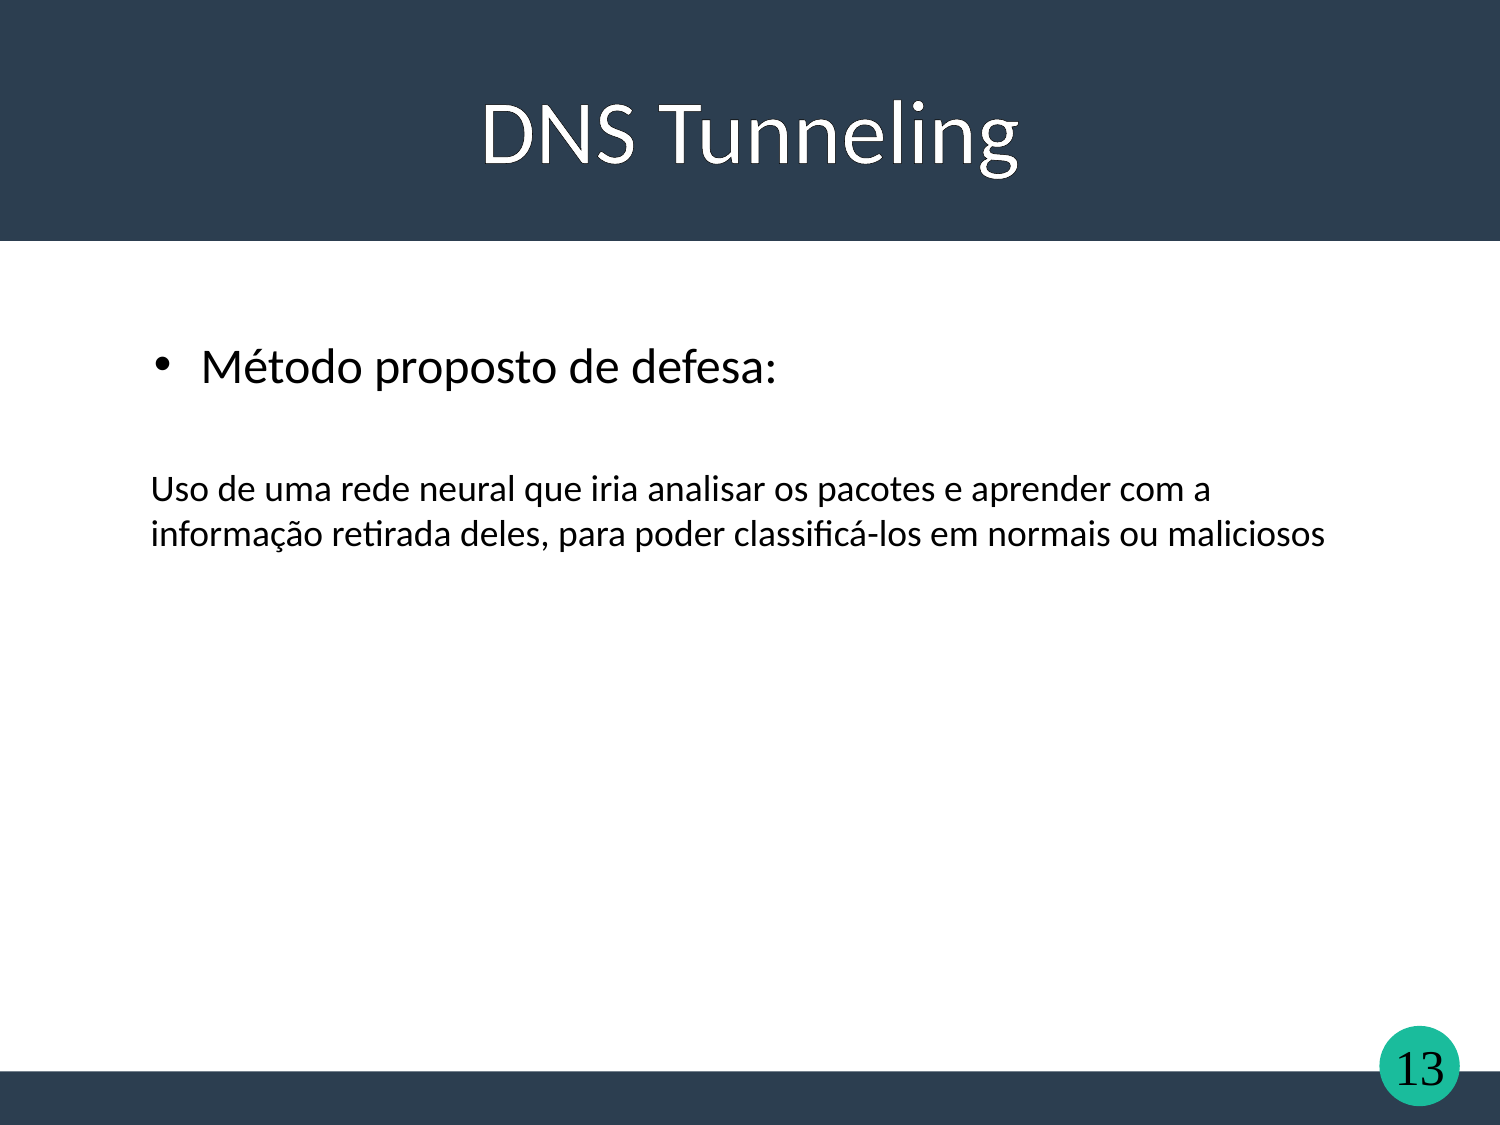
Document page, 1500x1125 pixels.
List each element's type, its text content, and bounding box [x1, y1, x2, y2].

text_box DNS Tunneling [75, 33, 1425, 221]
text_box Uso de uma rede neural que iria analisar os pacotes e aprender com a informação retirada deles, para poder classificá-los em normais ou maliciosos [135, 456, 1365, 561]
text_box <número> [1380, 1028, 1500, 1104]
text_box Método proposto de defesa: [139, 326, 793, 402]
